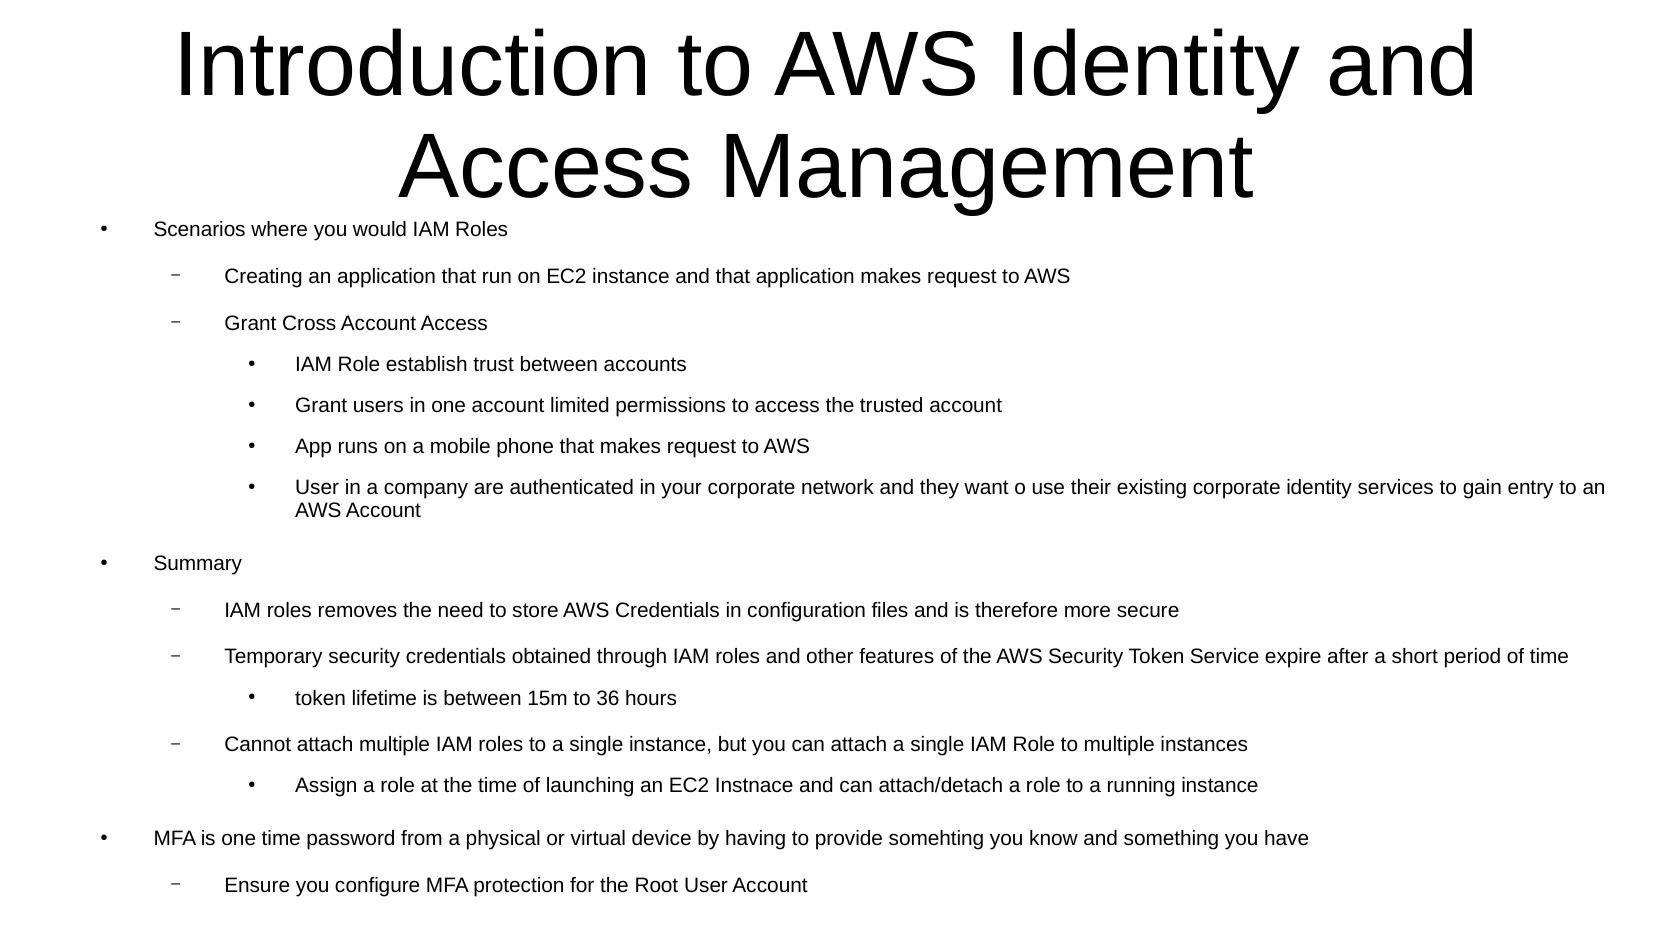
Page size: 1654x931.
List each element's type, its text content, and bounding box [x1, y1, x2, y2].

title Introduction to AWS Identity and Access Management [82, 12, 1571, 217]
list Scenarios where you would IAM Roles Creating an application that run on EC2 instance and that application makes request to AWS Grant Cross Account Access IAM Role establish trust between accounts Grant users in one account limited permissions to access the trusted account App runs on a mobile phone that makes request to AWS User in a company are authenticated in your corporate network and they want o use their existing corporate identity services to gain entry to an AWS Account Summary IAM roles removes the need to store AWS Credentials in configuration files and is therefore more secure Temporary security credentials obtained through IAM roles and other features of the AWS Security Token Service expire after a short period of time token lifetime is between 15m to 36 hours Cannot attach multiple IAM roles to a single instance, but you can attach a single IAM Role to multiple instances Assign a role at the time of launching an EC2 Instnace and can attach/detach a role to a running instance MFA is one time password from a physical or virtual device by having to provide somehting you know and something you have Ensure you configure MFA protection for the Root User Account [82, 217, 1621, 916]
